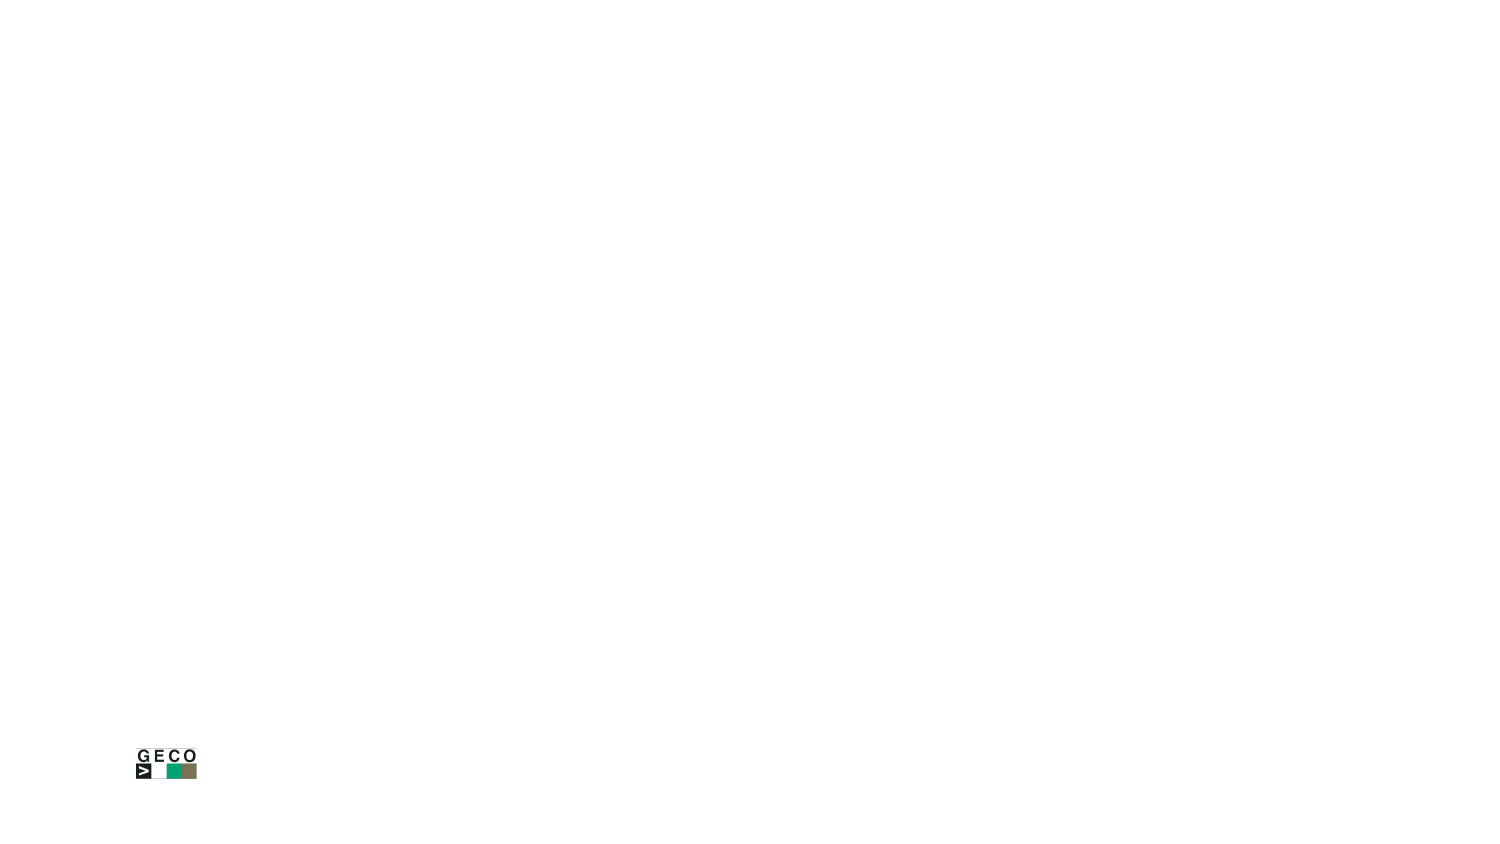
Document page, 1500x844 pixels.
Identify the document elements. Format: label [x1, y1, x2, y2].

picture [136, 748, 197, 780]
